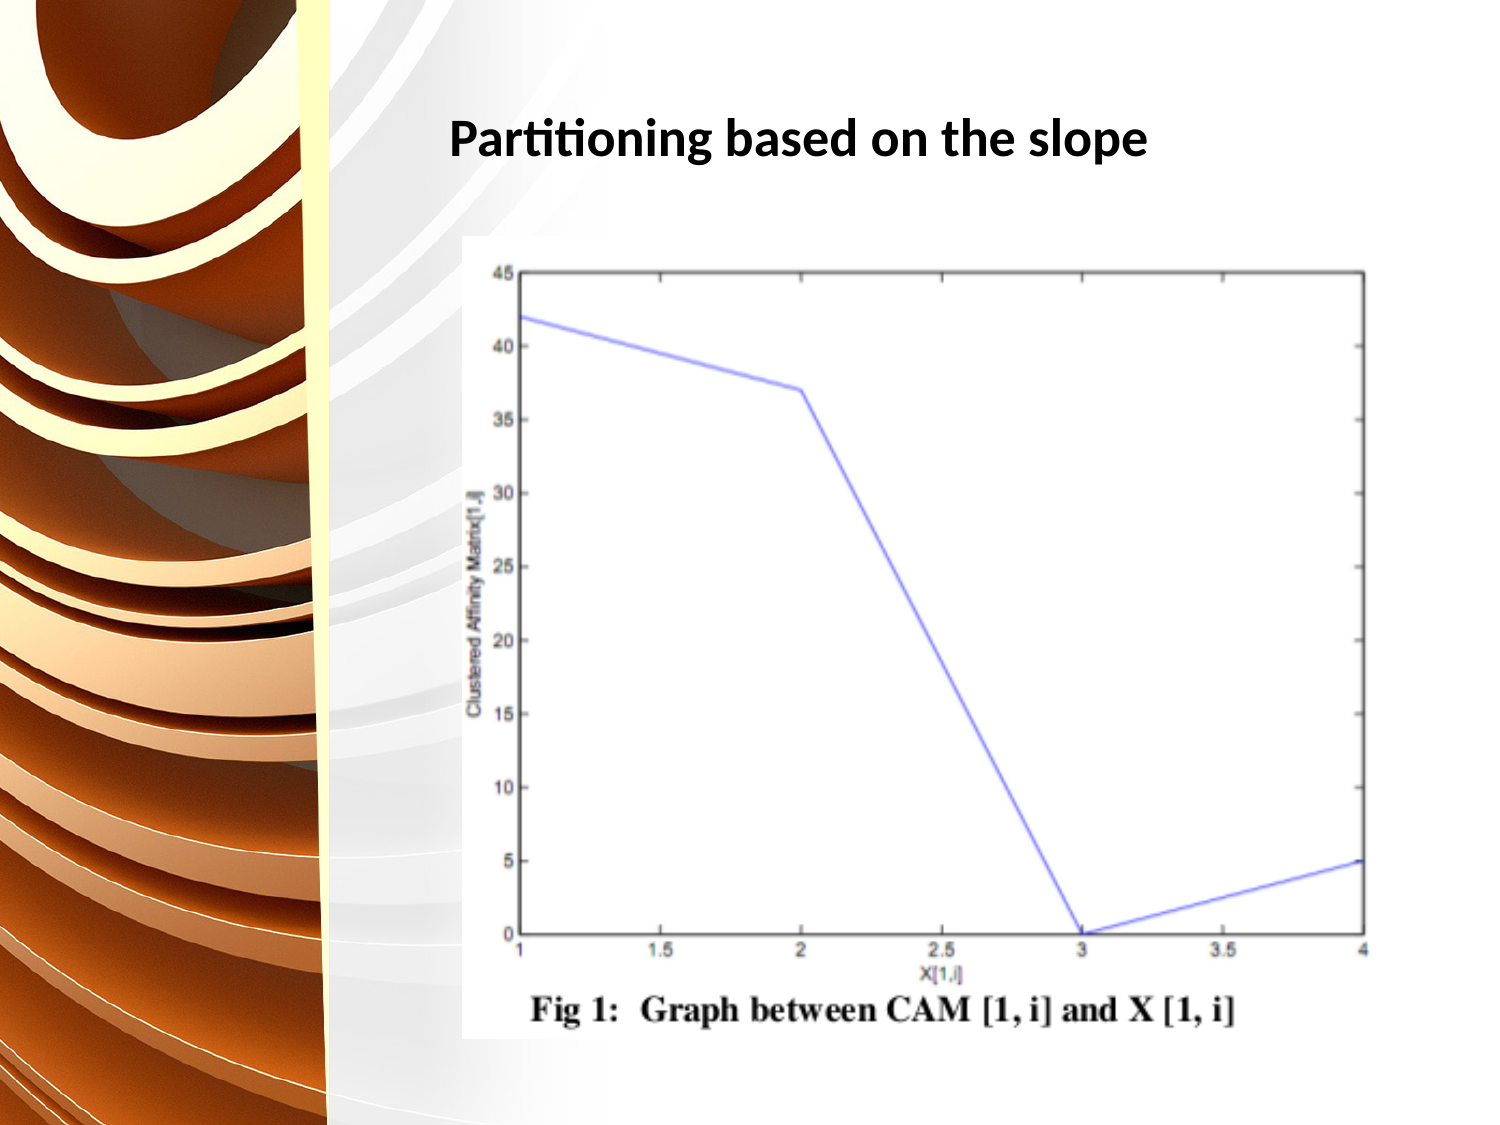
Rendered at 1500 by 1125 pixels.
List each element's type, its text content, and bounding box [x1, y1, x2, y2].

title Partitioning based on the slope [449, 86, 1425, 199]
picture [0, 0, 1500, 1125]
